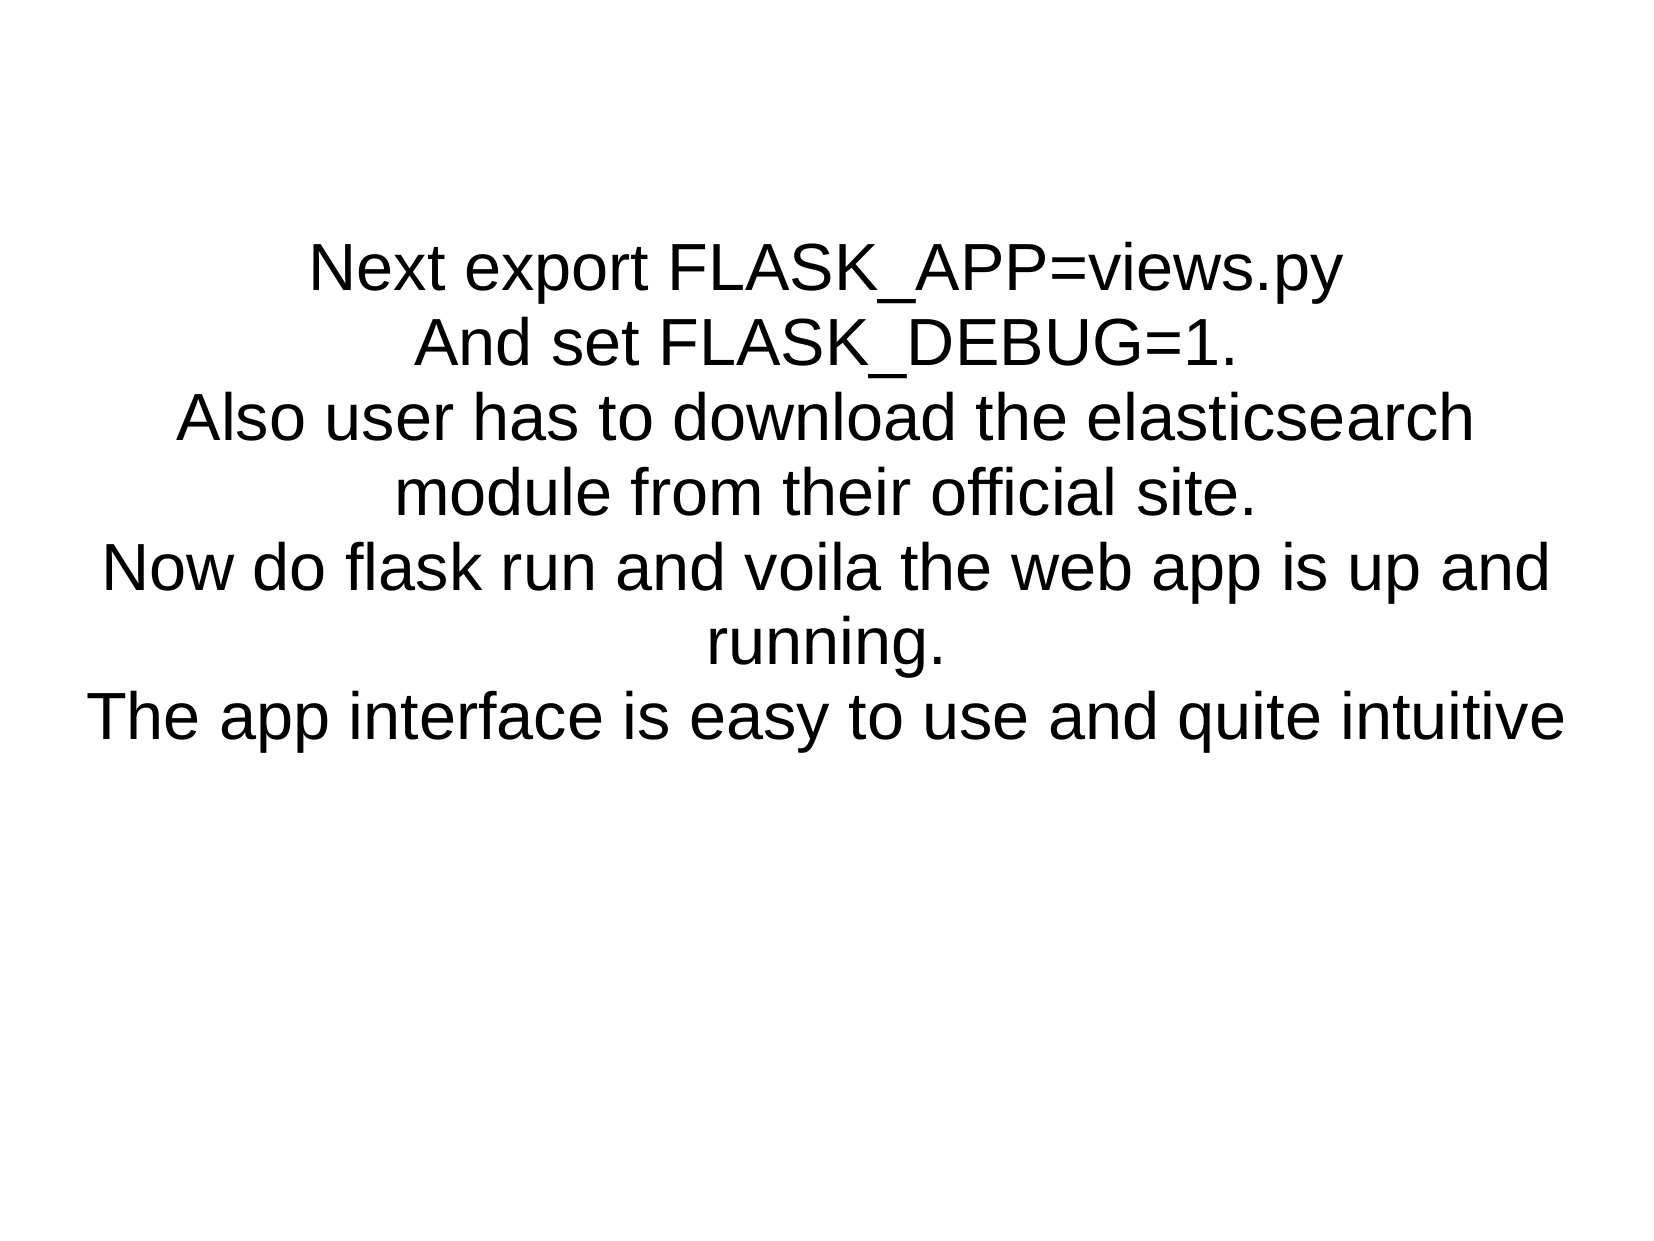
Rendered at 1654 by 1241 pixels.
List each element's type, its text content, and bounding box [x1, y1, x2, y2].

subtitle Next export FLASK_APP=views.py And set FLASK_DEBUG=1. Also user has to download the elasticsearch module from their official site. Now do flask run and voila the web app is up and running. The app interface is easy to use and quite intuitive [82, 49, 1571, 1010]
